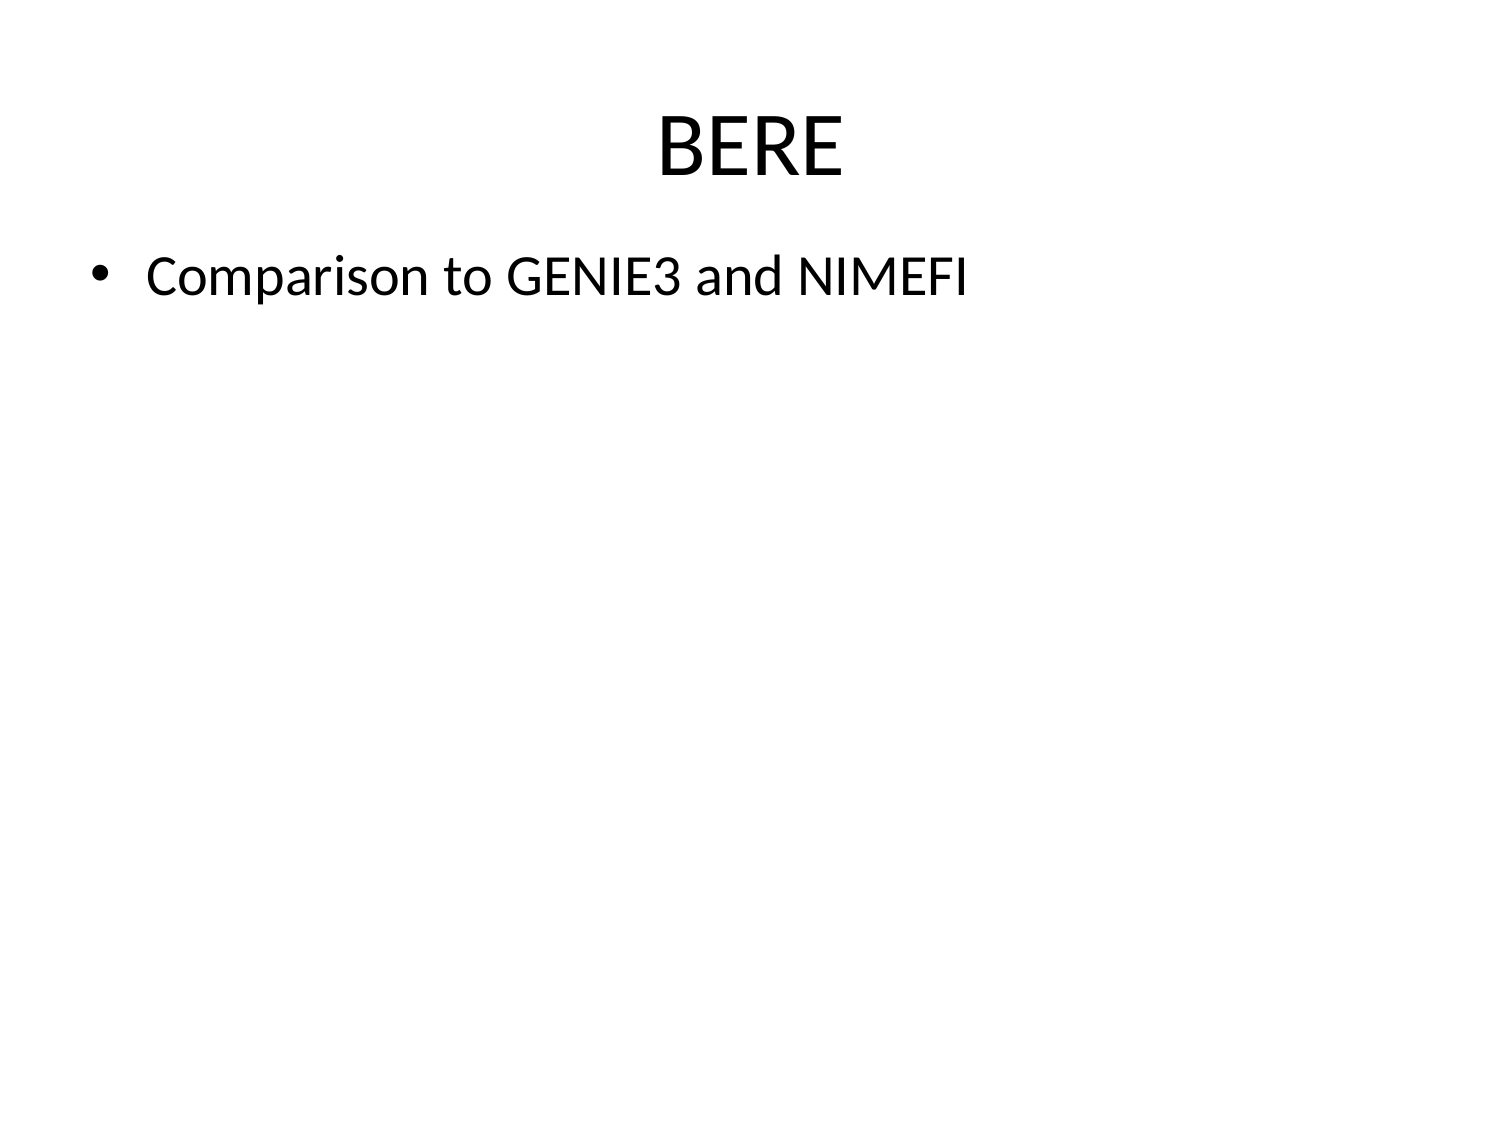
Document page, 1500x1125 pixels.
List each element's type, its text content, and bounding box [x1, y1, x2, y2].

title BERE [76, 45, 1427, 233]
list Comparison to GENIE3 and NIMEFI [75, 230, 1425, 973]
